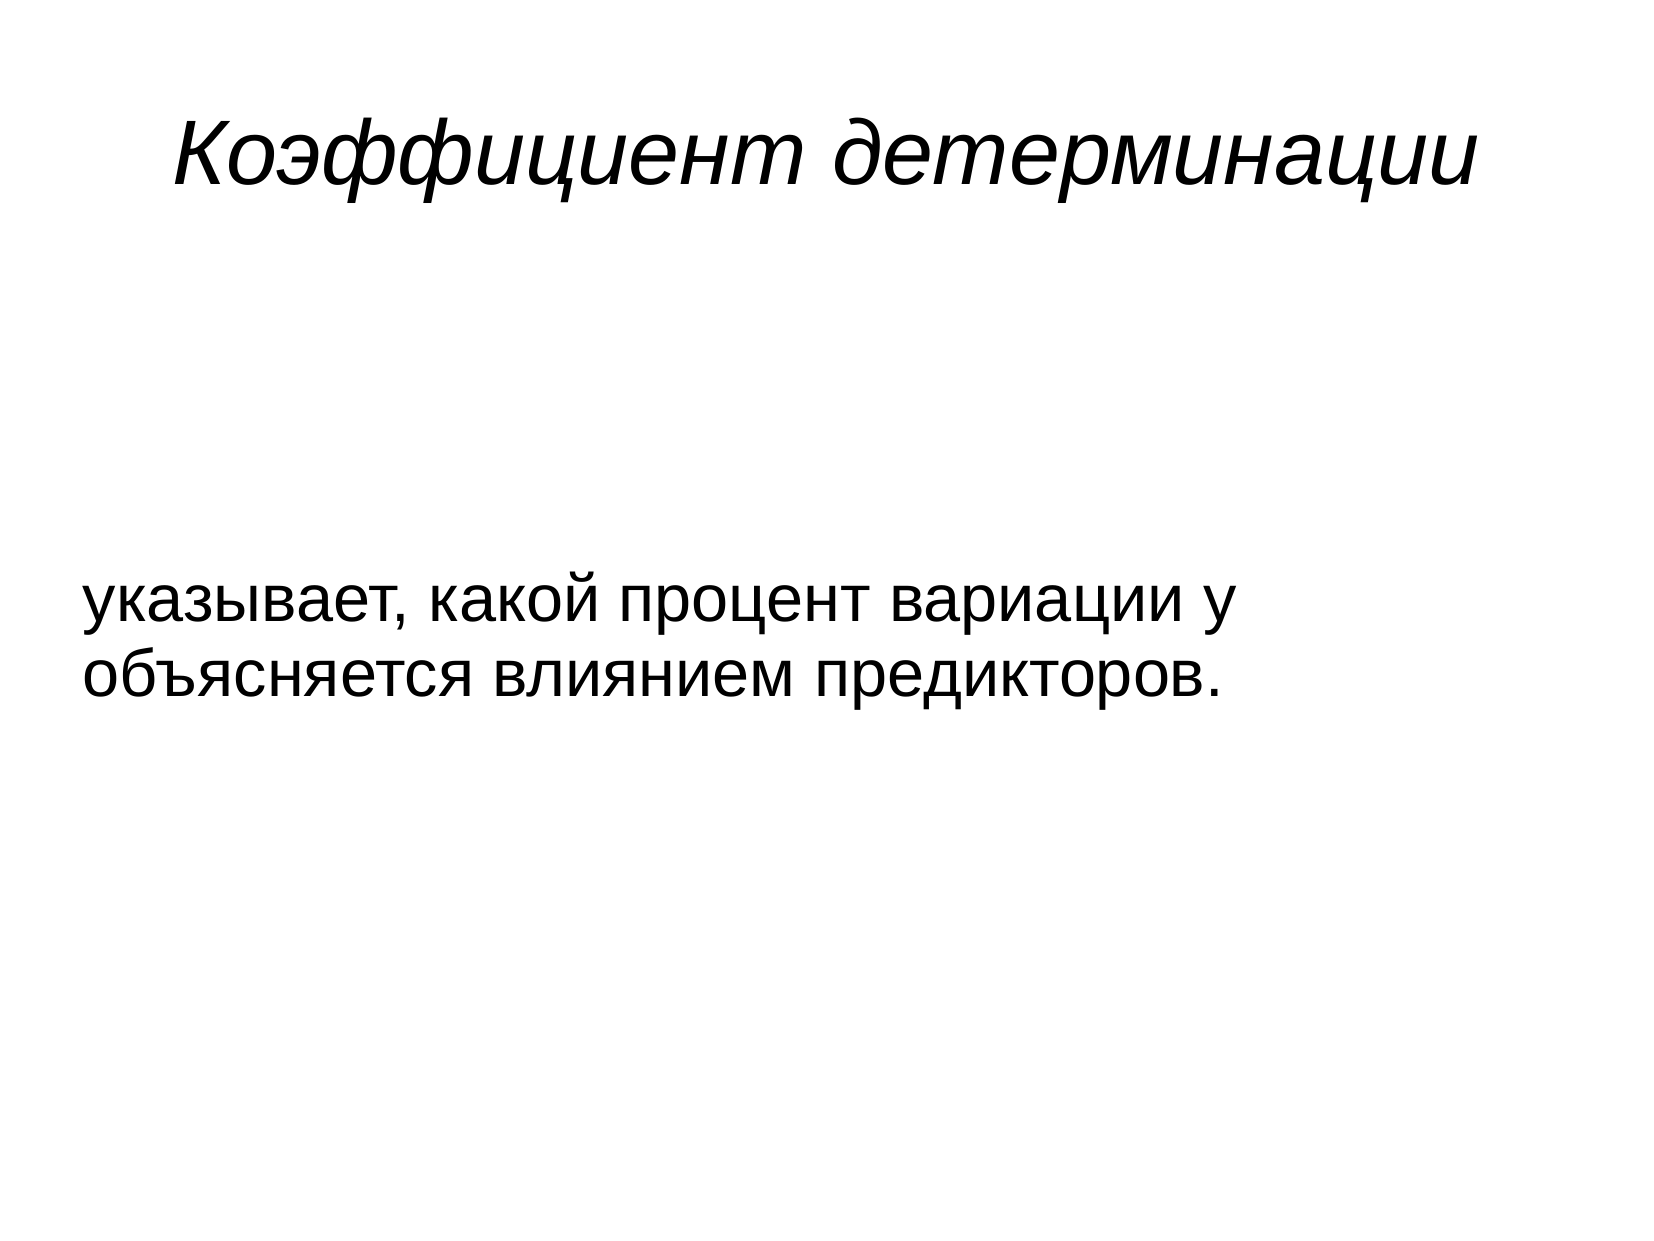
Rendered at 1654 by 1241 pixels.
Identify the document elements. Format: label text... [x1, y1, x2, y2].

list указывает, какой процент вариации y объясняется влиянием предикторов. [82, 290, 1571, 1010]
title Коэффициент детерминации [82, 49, 1571, 257]
